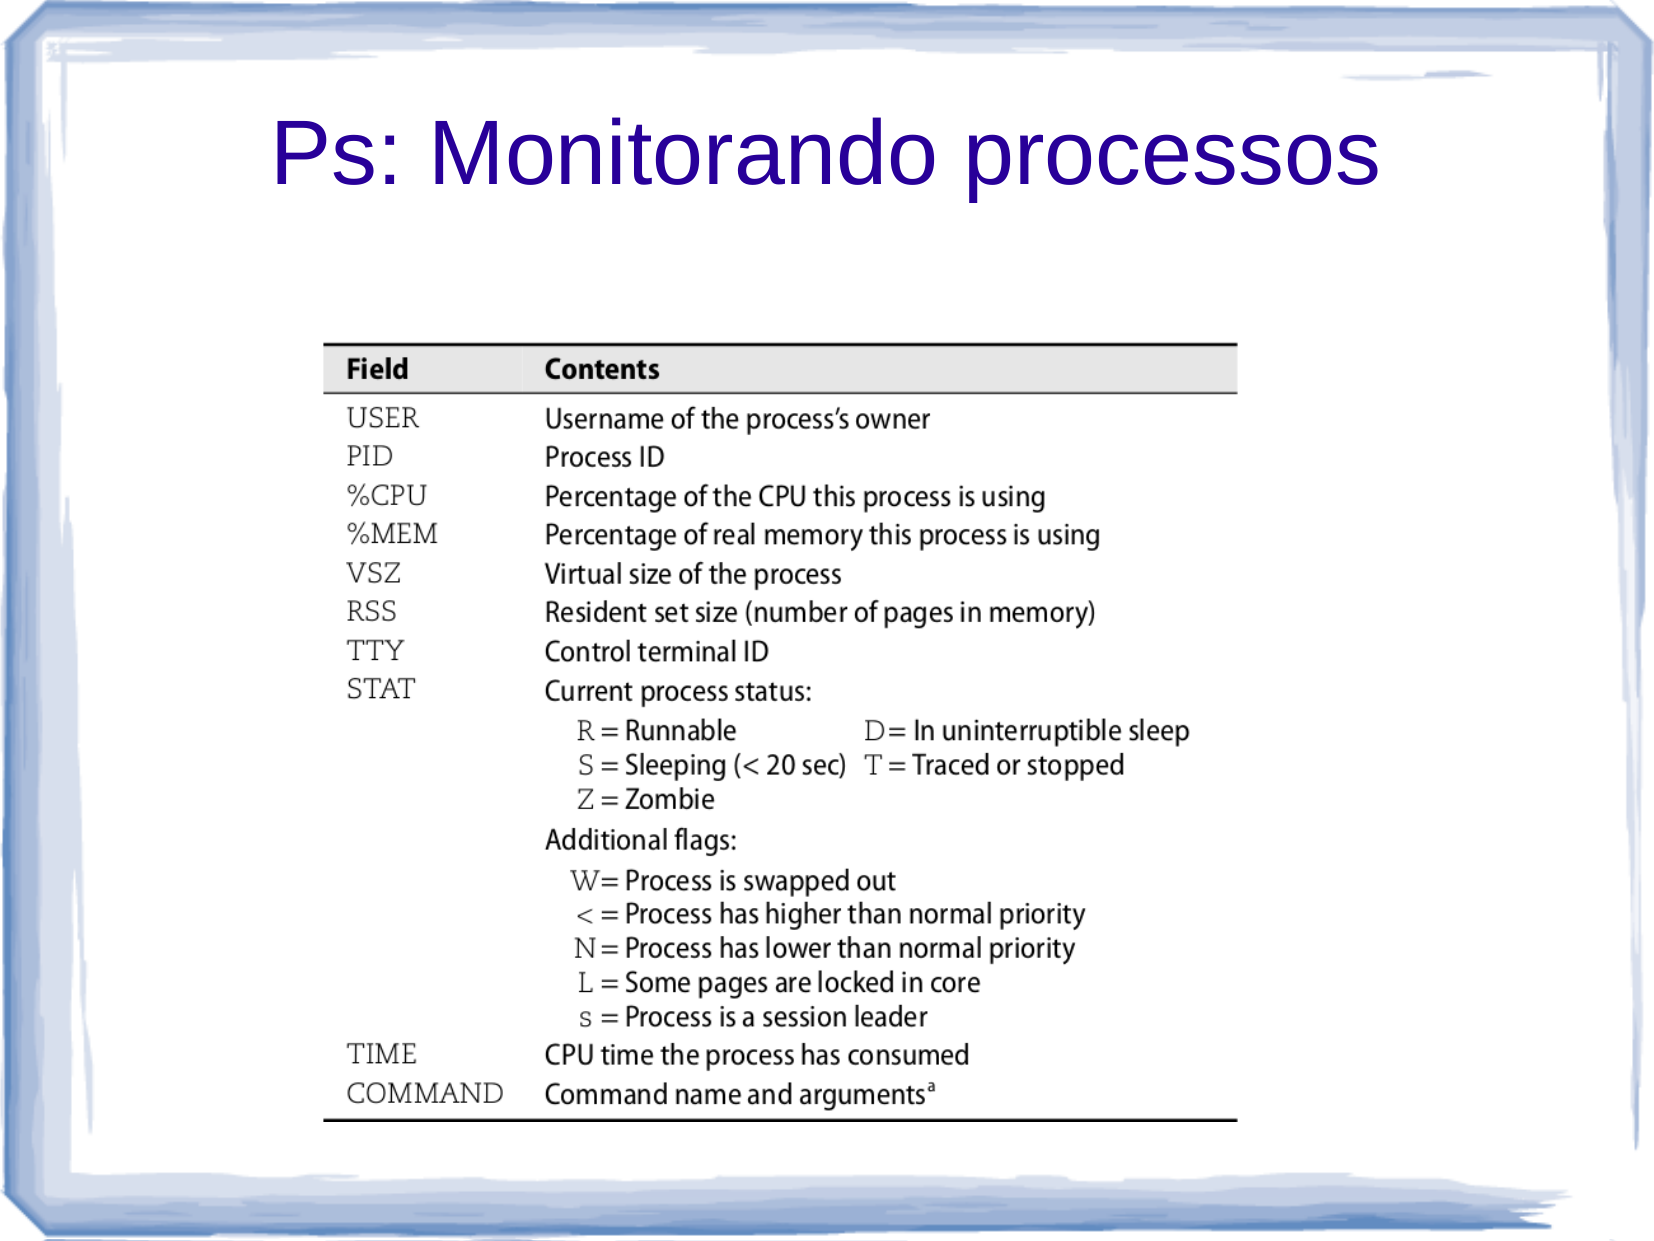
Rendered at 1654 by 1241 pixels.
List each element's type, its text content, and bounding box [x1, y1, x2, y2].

title Ps: Monitorando processos [82, 49, 1571, 257]
picture [0, 0, 1654, 1241]
